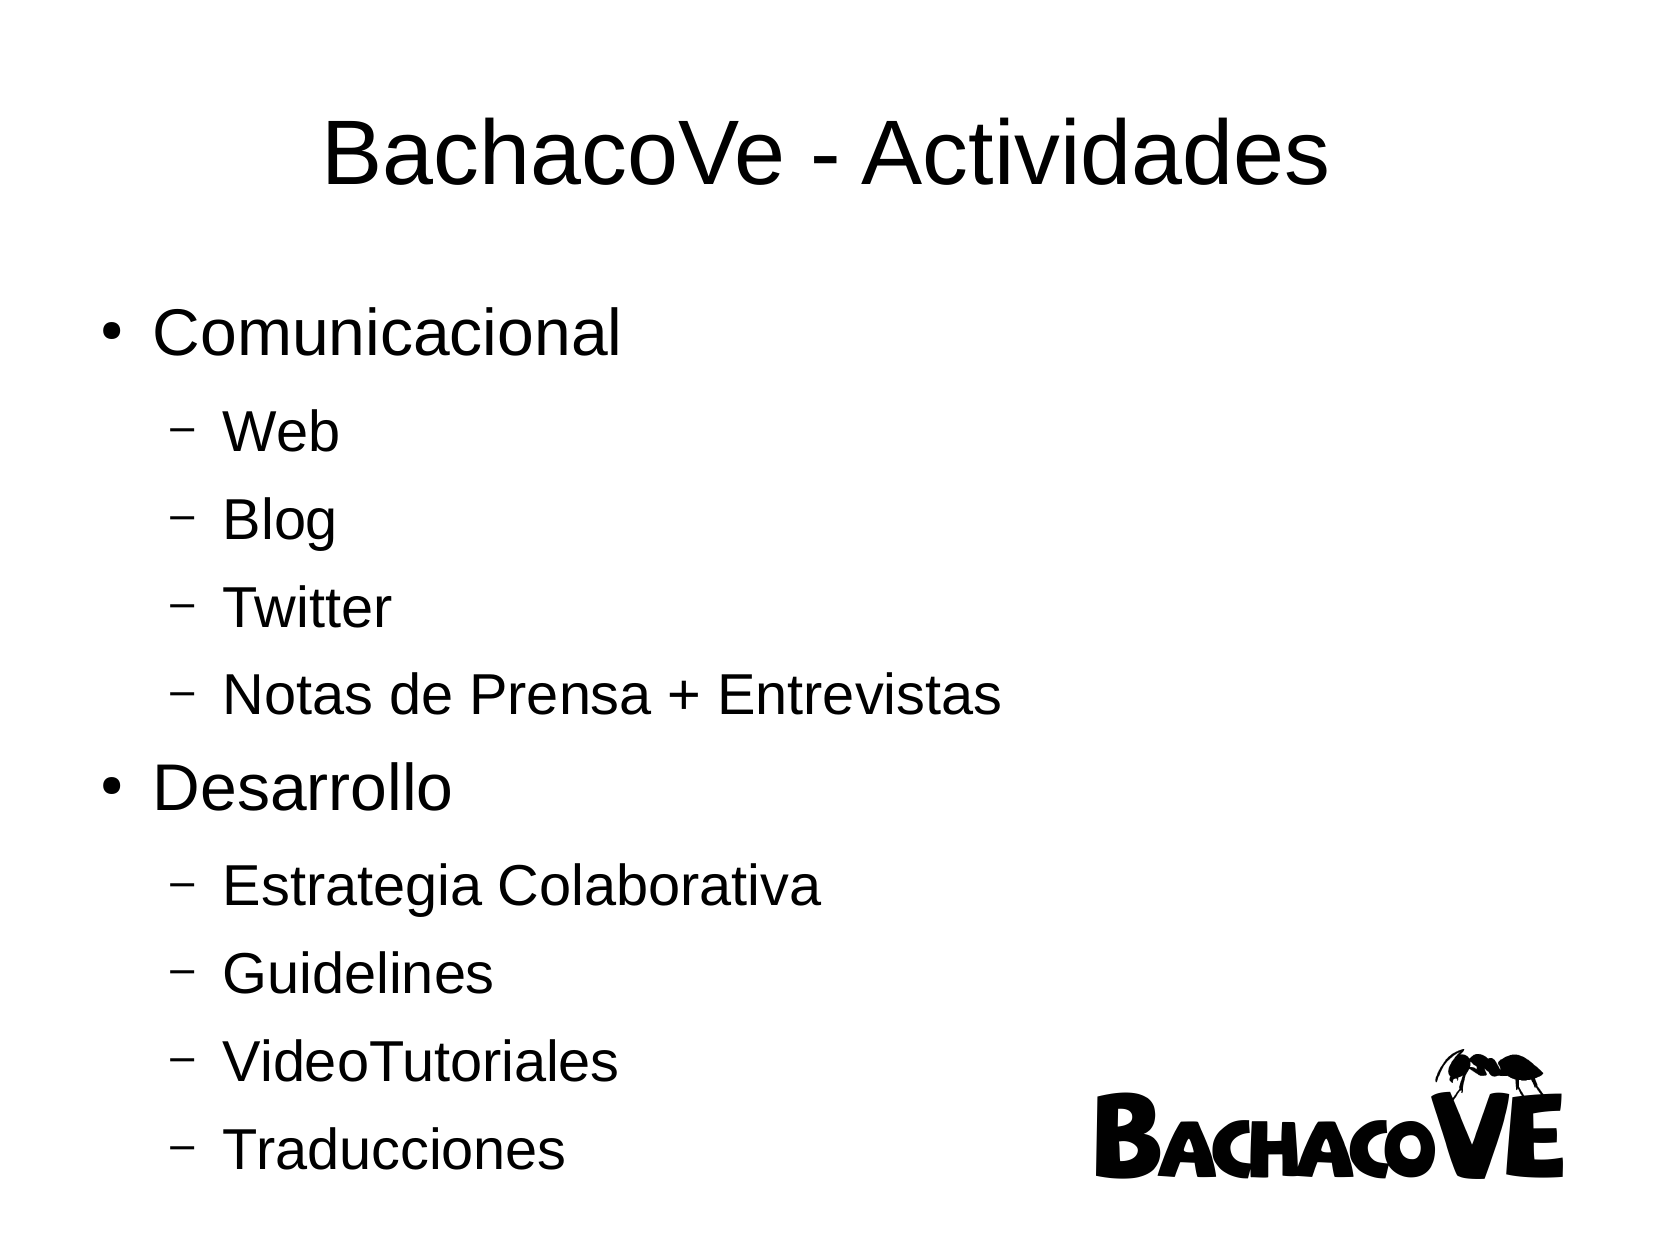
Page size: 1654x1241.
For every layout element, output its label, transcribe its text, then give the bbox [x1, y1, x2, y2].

title BachacoVe - Actividades [82, 49, 1571, 257]
picture [1096, 1049, 1563, 1179]
list Comunicacional Web Blog Twitter Notas de Prensa + Entrevistas Desarrollo Estrategia Colaborativa Guidelines VideoTutoriales Traducciones [82, 296, 1538, 1188]
